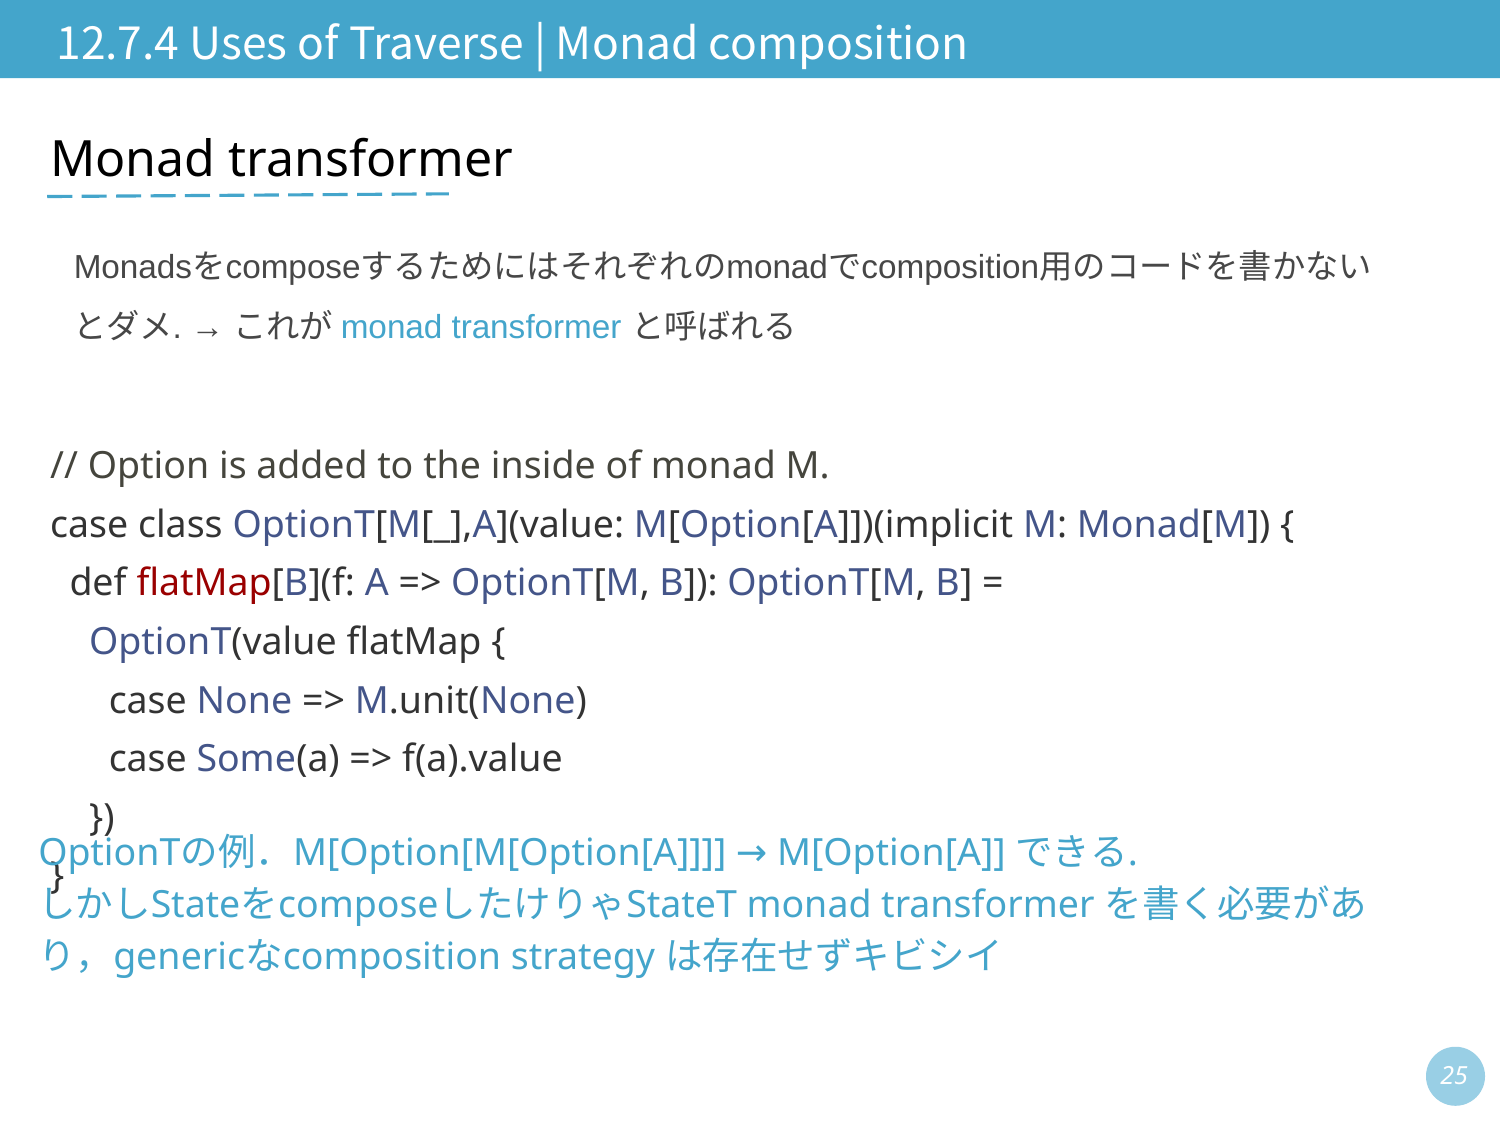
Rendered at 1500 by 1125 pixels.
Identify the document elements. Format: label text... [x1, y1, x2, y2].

text_box Monadsをcomposeするためにはそれぞれのmonadでcomposition用のコードを書かないとダメ. → これが monad transformer と呼ばれる [59, 217, 1418, 353]
slide_number <number> [1424, 1046, 1484, 1107]
text_box // Option is added to the inside of monad M. case class OptionT[M[_],A](value: M[Option[A]])(implicit M: Monad[M]) { def flatMap[B](f: A => OptionT[M, B]): OptionT[M, B] = OptionT(value flatMap { case None => M.unit(None) case Some(a) => f(a).value }) } [35, 423, 1500, 839]
text_box Monad transformer [35, 118, 1394, 194]
title 12.7.4 Uses of Traverse | Monad composition [41, 7, 1392, 76]
text_box OptionTの例．M[Option[M[Option[A]]]] → M[Option[A]] できる. しかしStateをcomposeしたけりゃStateT monad transformer を書く必要があり，genericなcomposition strategy は存在せずキビシイ [23, 814, 1406, 985]
